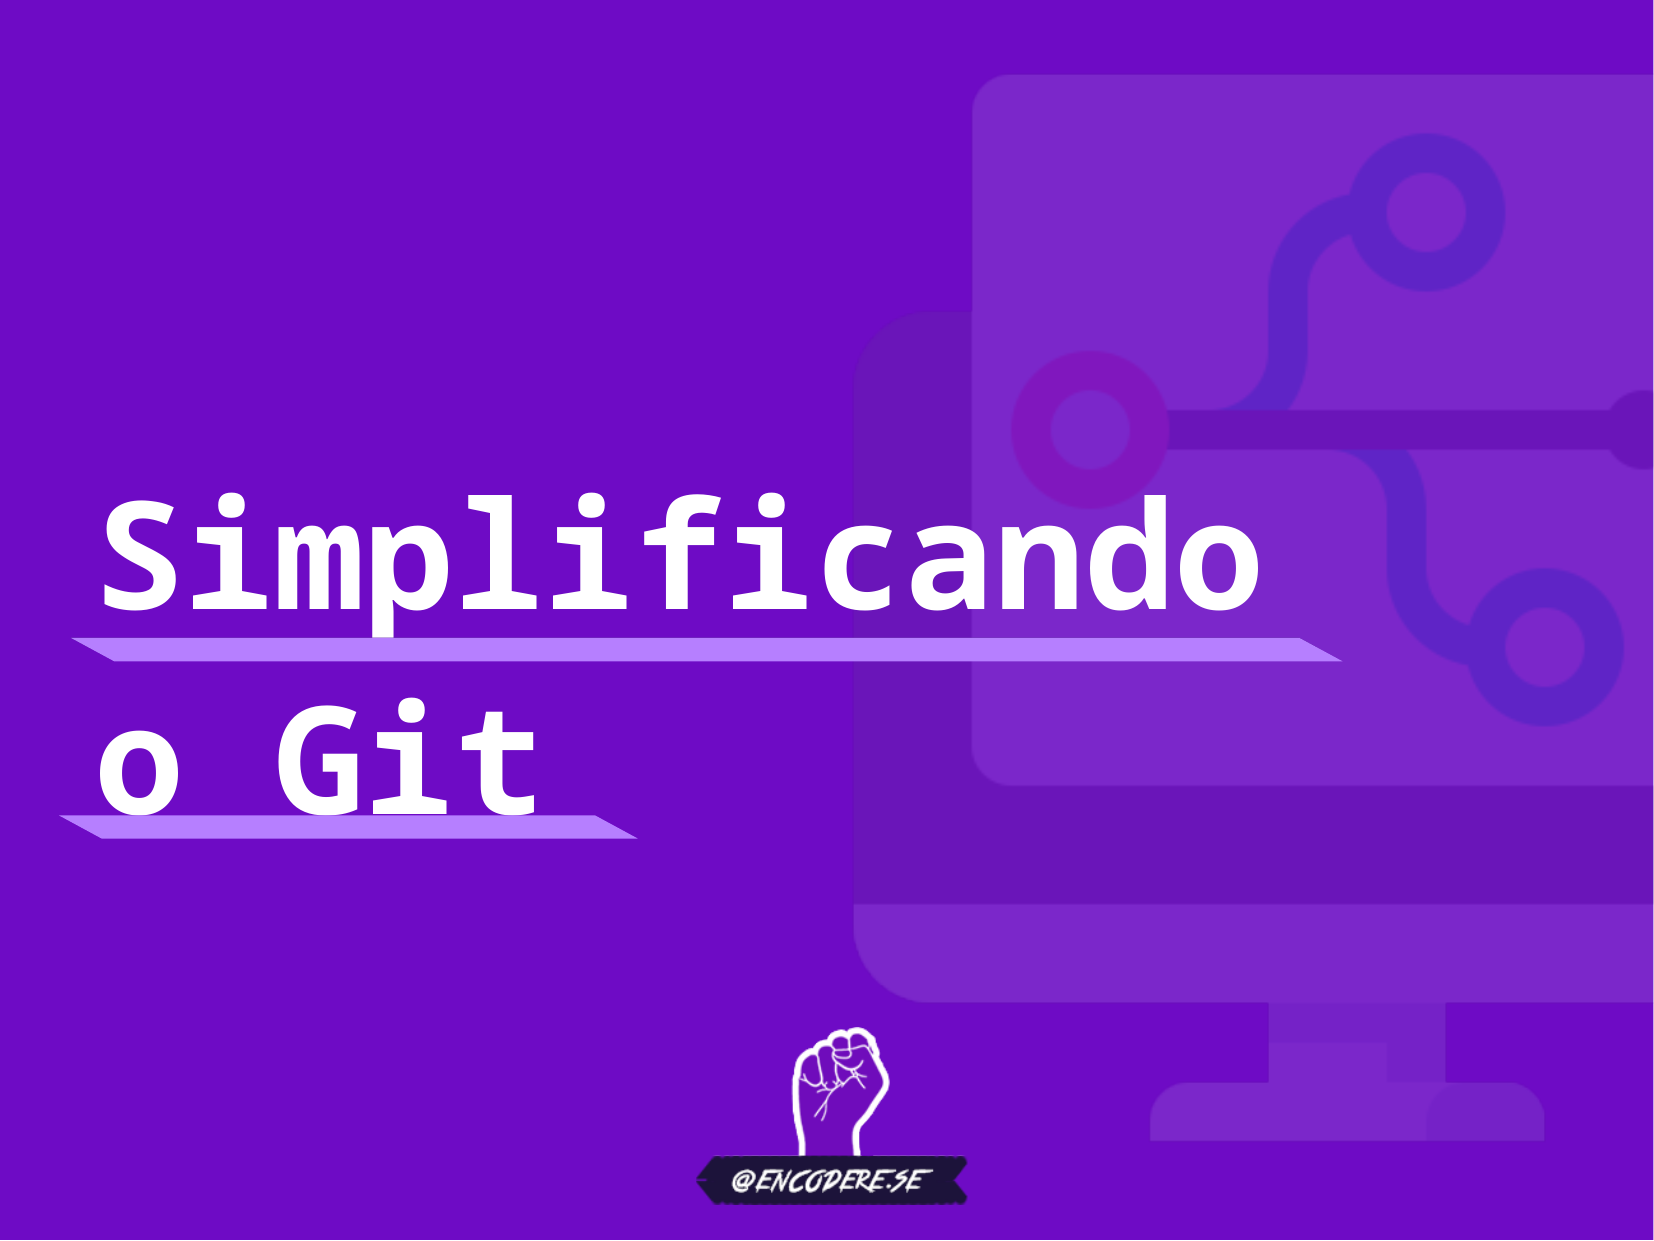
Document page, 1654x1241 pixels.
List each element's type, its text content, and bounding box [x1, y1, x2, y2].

title Simplificando o Git [94, 469, 1391, 839]
text_box [58, 815, 638, 839]
text_box [70, 637, 1343, 662]
picture [696, 0, 1654, 1241]
